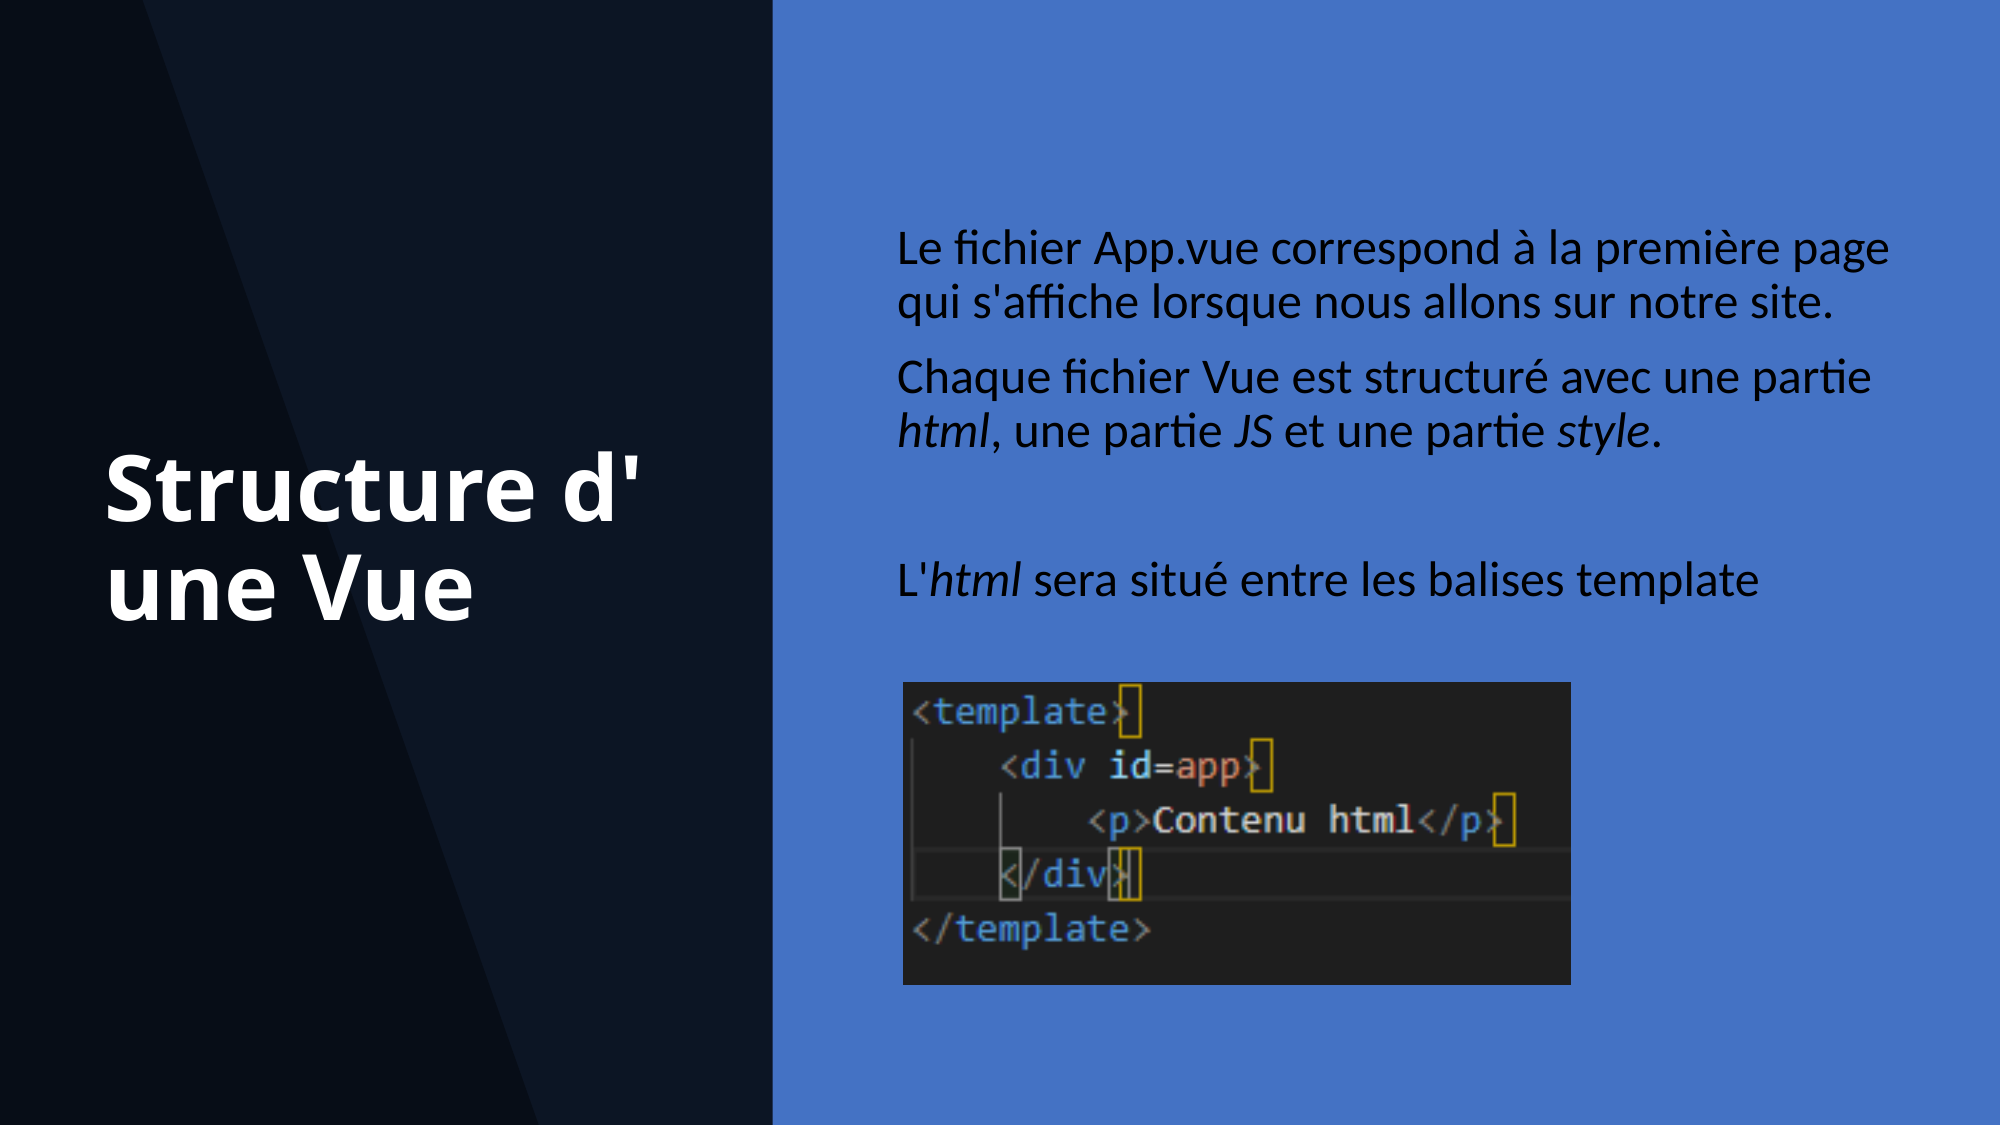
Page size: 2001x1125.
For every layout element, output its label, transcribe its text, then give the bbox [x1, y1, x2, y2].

picture [903, 682, 1571, 985]
list Le fichier App.vue correspond à la première page qui s'affiche lorsque nous allons sur notre site. Chaque fichier Vue est structuré avec une partie html, une partie JS et une partie style. L'html sera situé entre les balises template [882, 124, 1912, 704]
text_box [0, 0, 2000, 1125]
title Structure d'une Vue [89, 109, 698, 973]
